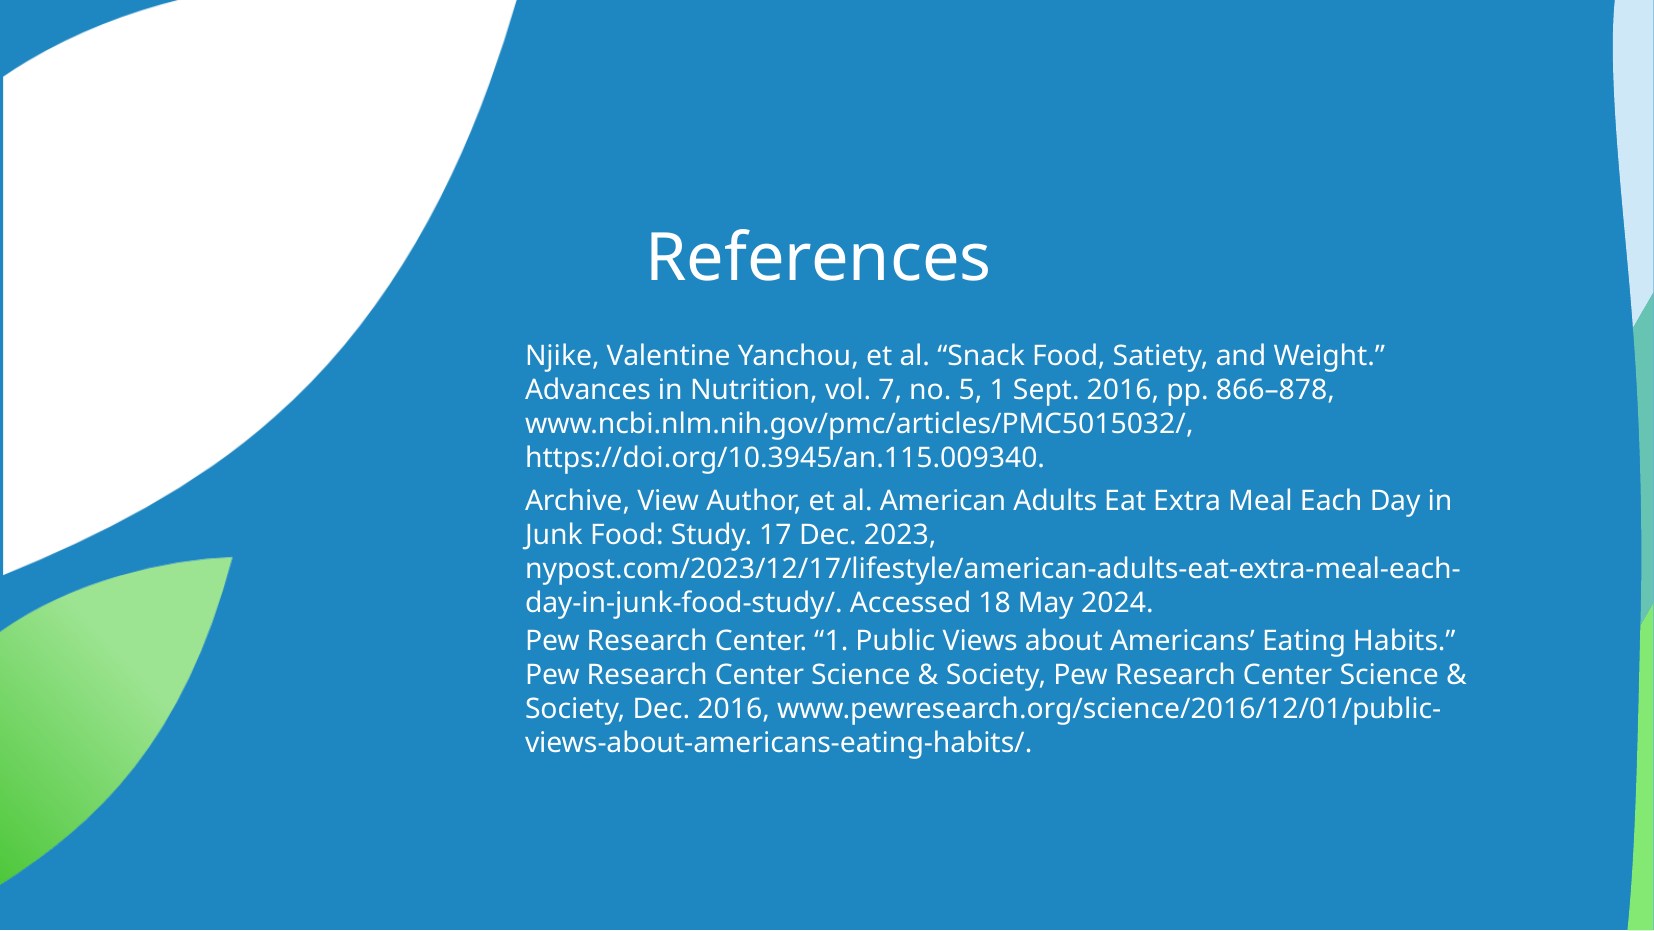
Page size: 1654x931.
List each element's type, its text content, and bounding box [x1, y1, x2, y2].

text_box References [644, 213, 1560, 294]
picture [0, 0, 517, 885]
text_box Njike, Valentine Yanchou, et al. “Snack Food, Satiety, and Weight.” Advances in Nutrition, vol. 7, no. 5, 1 Sept. 2016, pp. 866–878, www.ncbi.nlm.nih.gov/pmc/articles/PMC5015032/, https://doi.org/10.3945/an.115.009340. Archive, View Author, et al. American Adults Eat Extra Meal Each Day in Junk Food: Study. 17 Dec. 2023, nypost.com/2023/12/17/lifestyle/american-adults-eat-extra-meal-each-day-in-junk-food-study/. Accessed 18 May 2024. Pew Research Center. “1. Public Views about Americans’ Eating Habits.” Pew Research Center Science & Society, Pew Research Center Science & Society, Dec. 2016, www.pewresearch.org/science/2016/12/01/public-views-about-americans-eating-habits/. [524, 337, 1485, 803]
